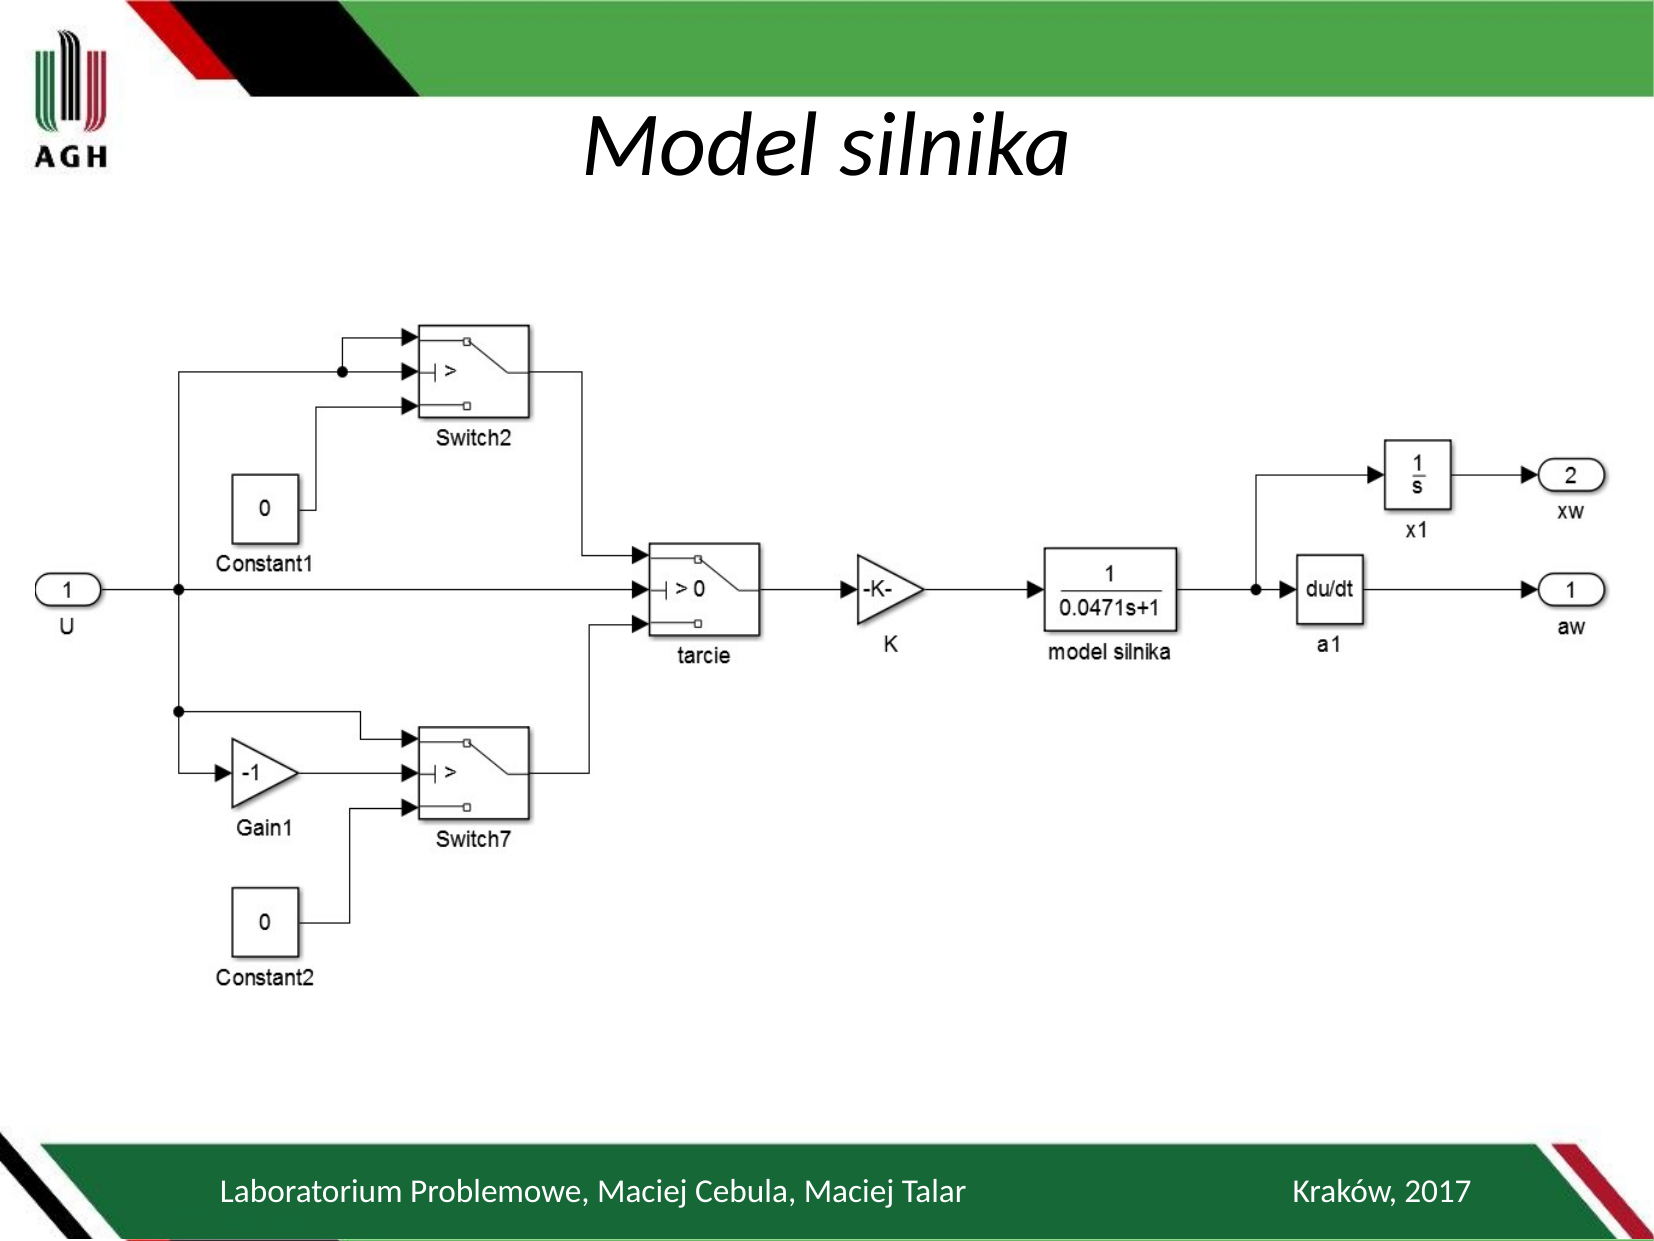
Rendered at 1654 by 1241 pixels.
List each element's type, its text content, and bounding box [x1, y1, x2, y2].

title Model silnika [82, 49, 1571, 257]
picture [0, 0, 1654, 1241]
text_box Laboratorium Problemowe, Maciej Cebula, Maciej Talar [212, 1161, 976, 1217]
text_box Kraków, 2017 [1285, 1161, 1487, 1217]
